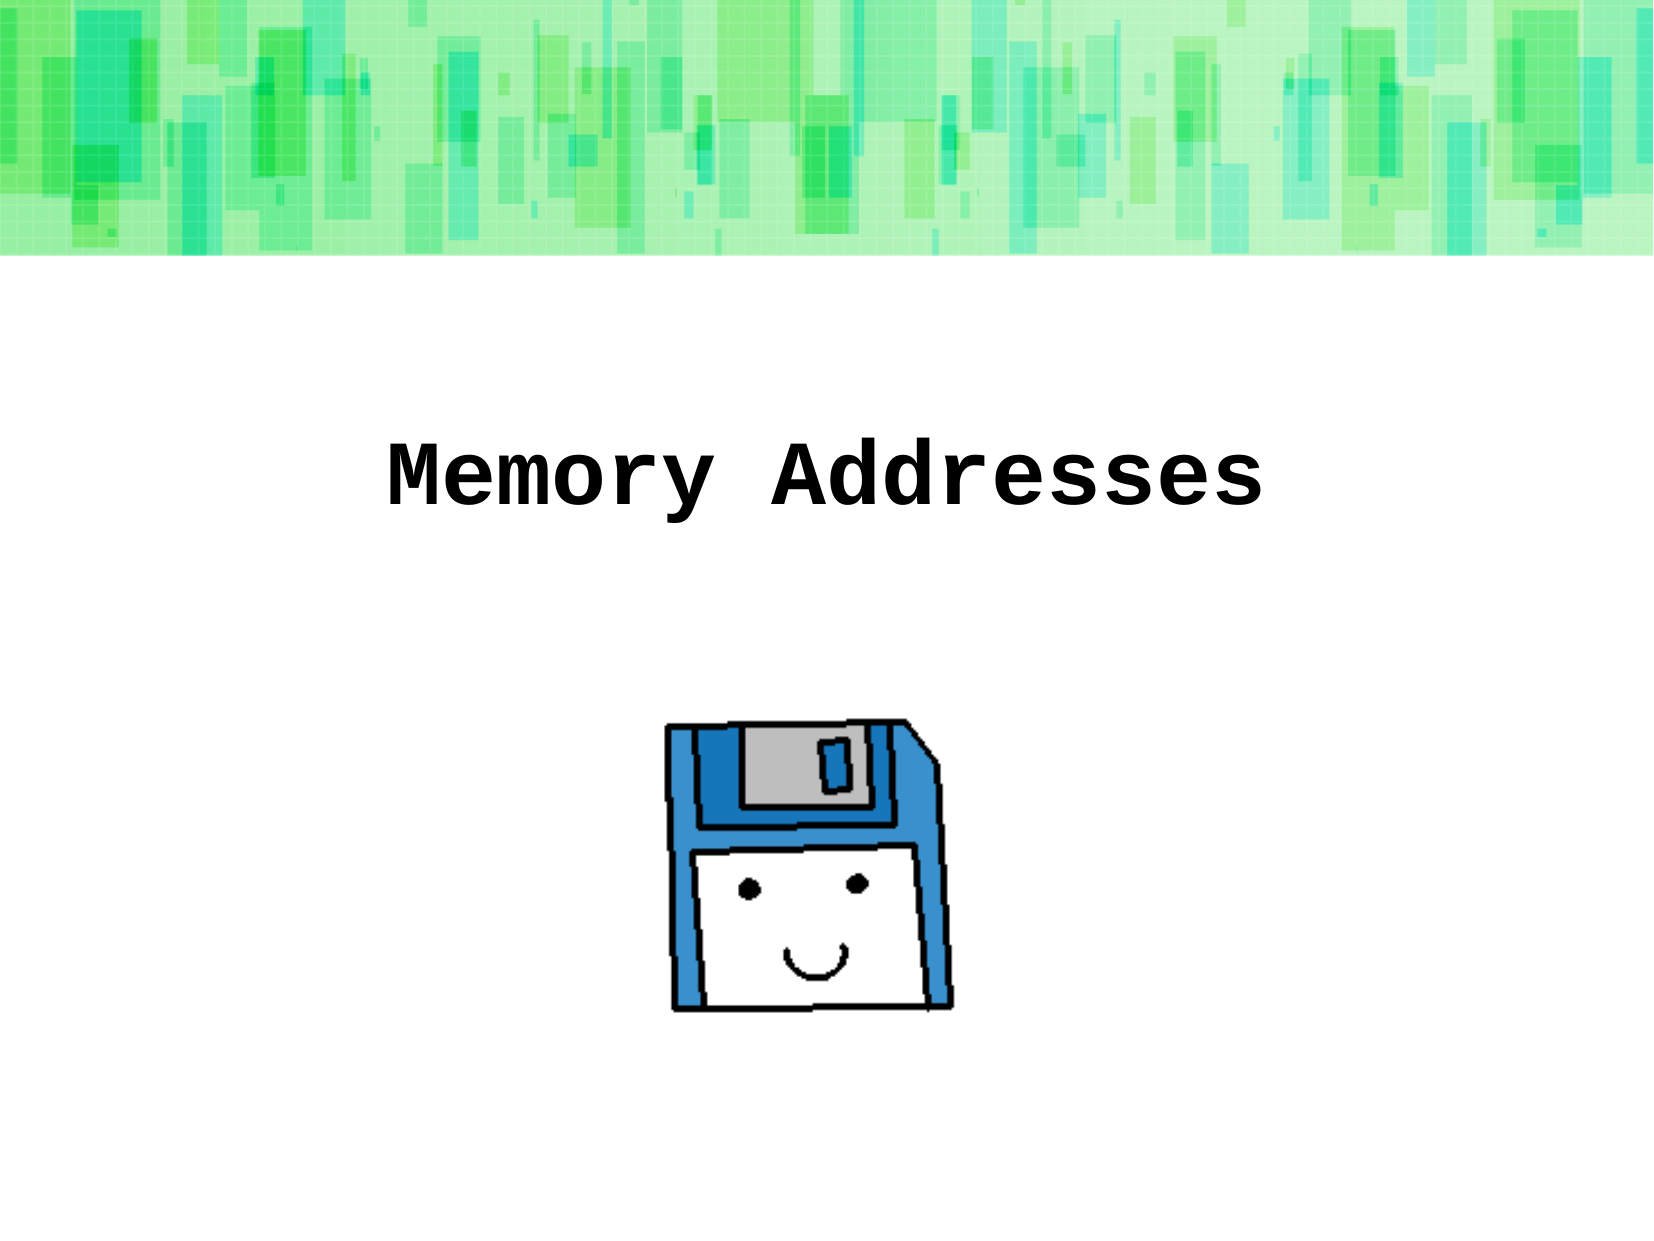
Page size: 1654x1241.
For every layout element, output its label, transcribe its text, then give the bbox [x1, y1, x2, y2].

subtitle Memory Addresses [82, 285, 1571, 676]
picture [0, 0, 1654, 1241]
